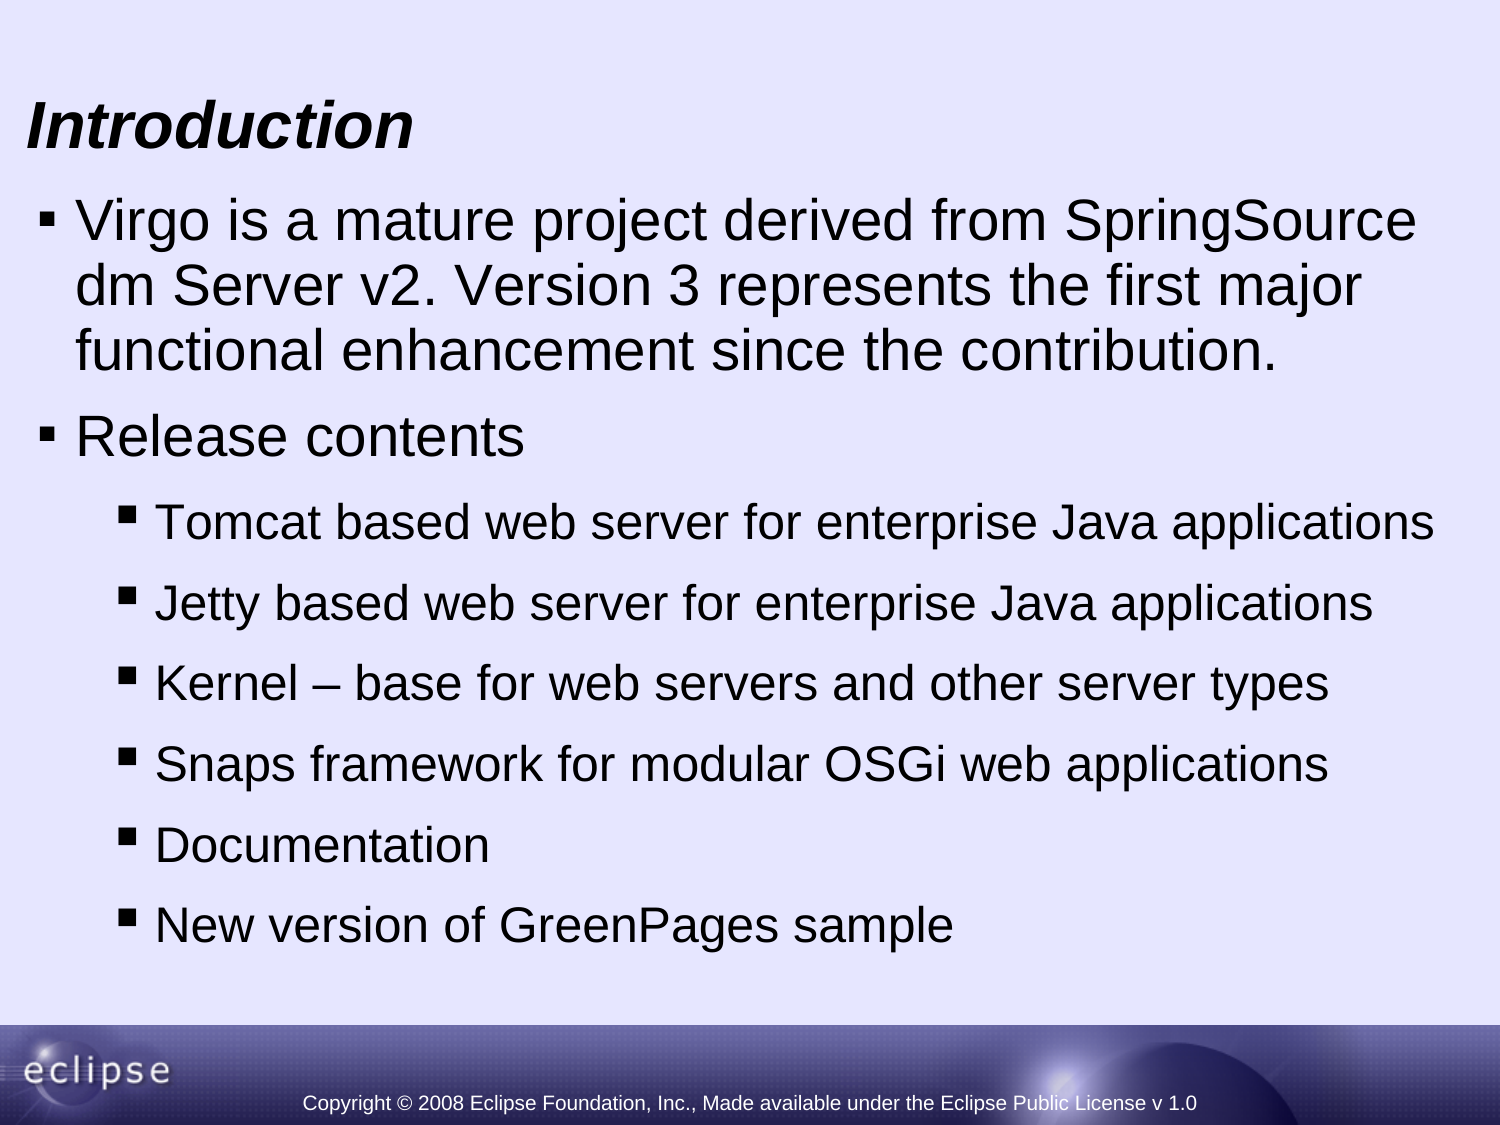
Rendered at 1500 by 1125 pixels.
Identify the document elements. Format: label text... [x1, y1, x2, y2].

title Introduction [26, 84, 1474, 172]
list Virgo is a mature project derived from SpringSource dm Server v2. Version 3 represents the first major functional enhancement since the contribution. Release contents Tomcat based web server for enterprise Java applications Jetty based web server for enterprise Java applications Kernel – base for web servers and other server types Snaps framework for modular OSGi web applications Documentation New version of GreenPages sample [37, 187, 1463, 1021]
picture [0, 1025, 1500, 1125]
